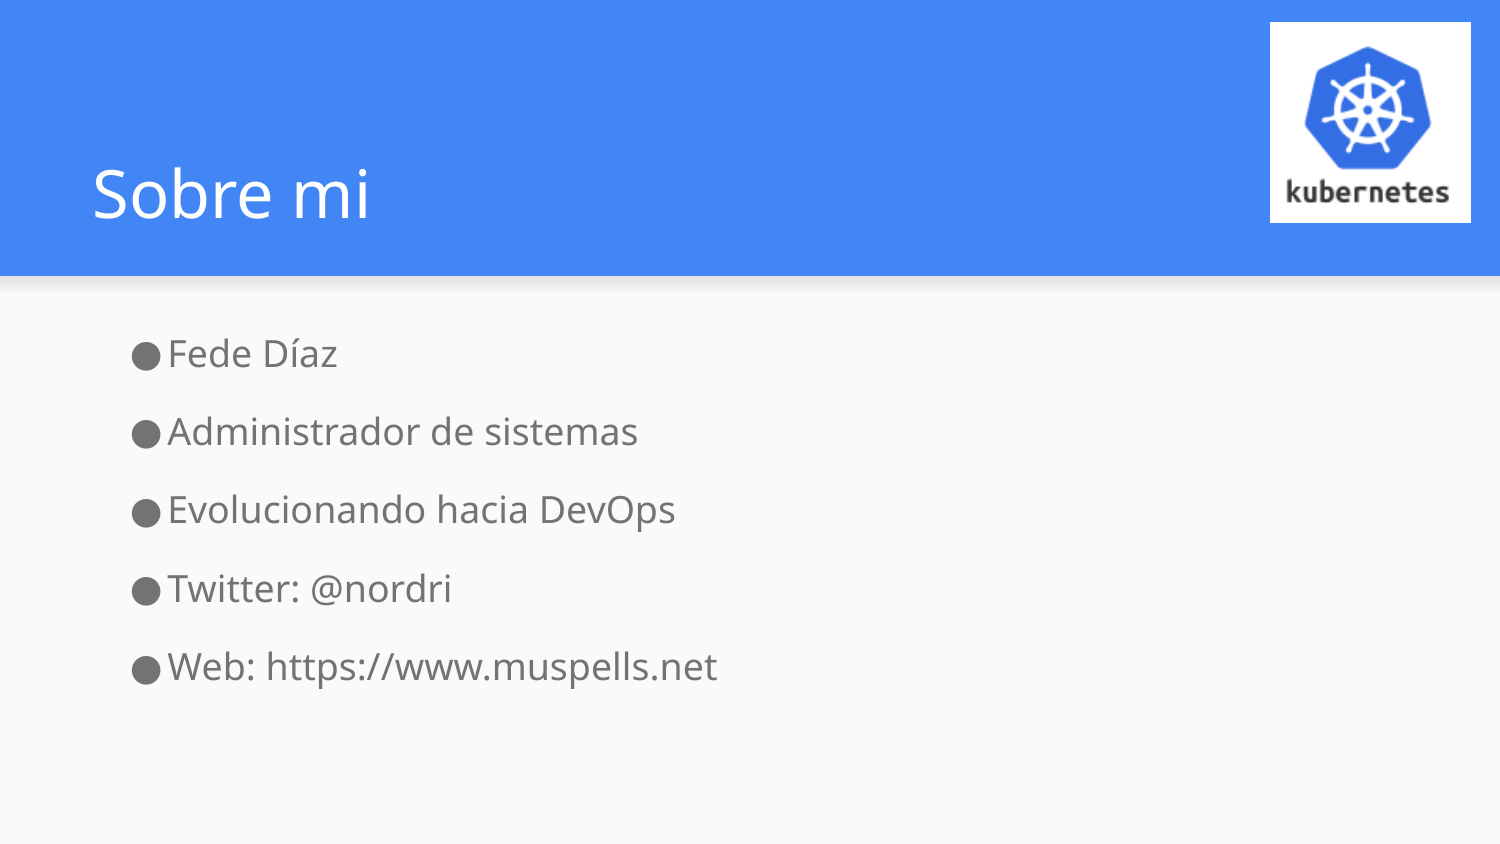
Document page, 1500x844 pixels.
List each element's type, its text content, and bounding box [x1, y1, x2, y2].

picture [1270, 22, 1471, 223]
list Fede Díaz Administrador de sistemas Evolucionando hacia DevOps Twitter: @nordri Web: https://www.muspells.net [77, 314, 1427, 760]
title Sobre mi [77, 121, 1427, 248]
